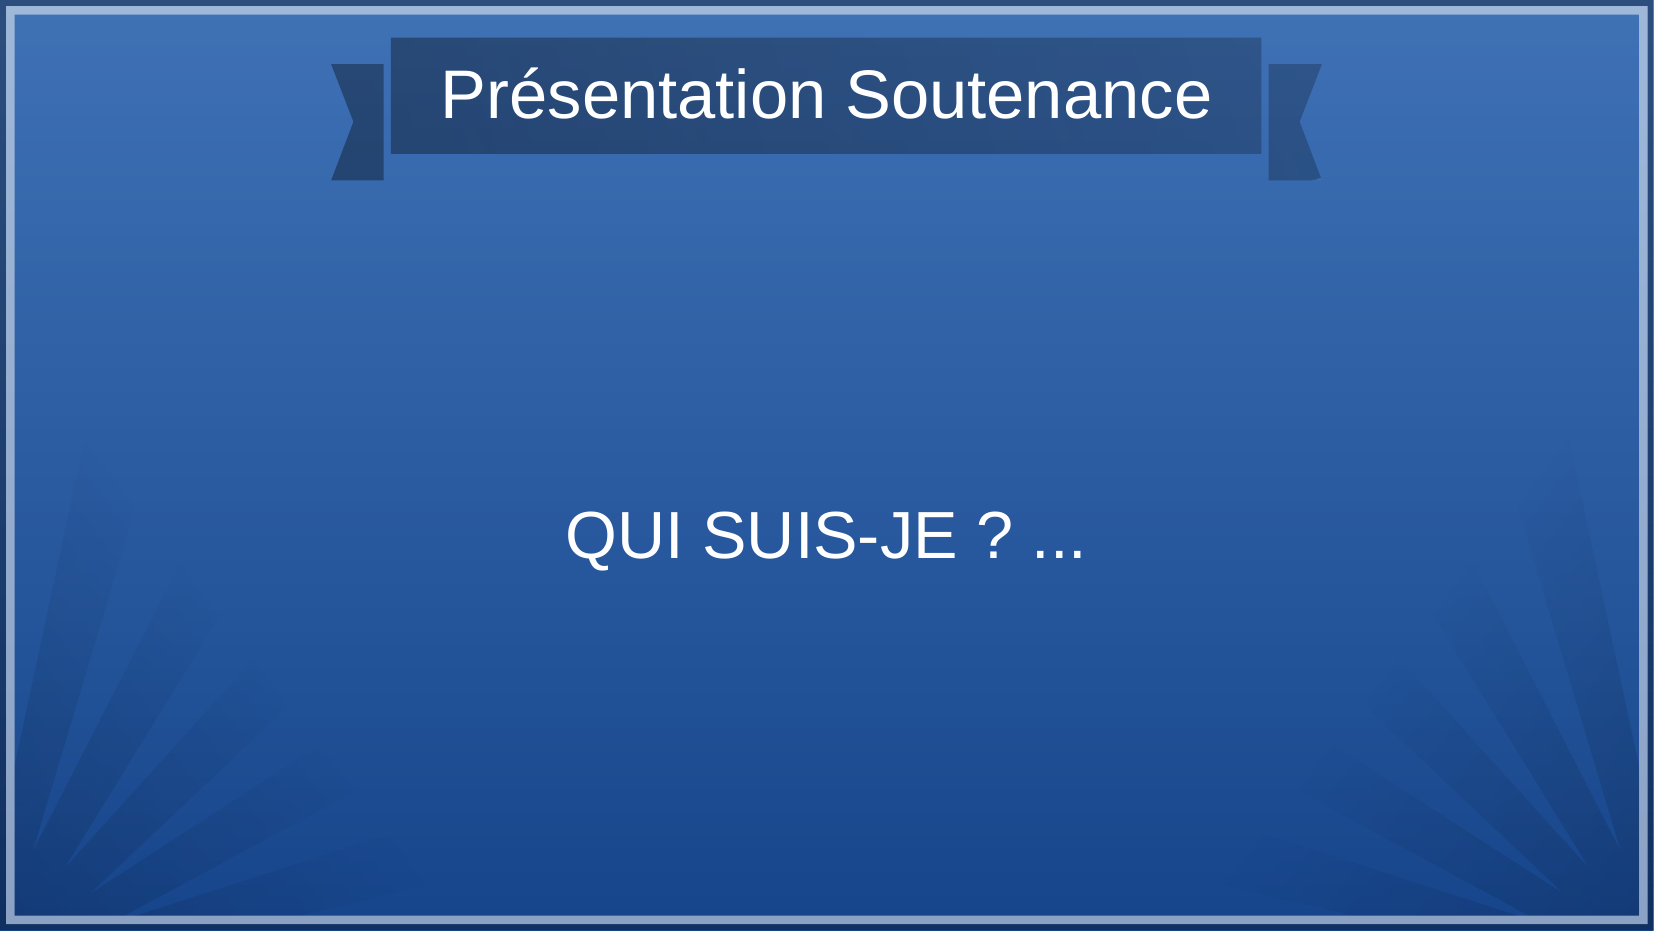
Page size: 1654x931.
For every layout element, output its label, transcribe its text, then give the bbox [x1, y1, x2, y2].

title Présentation Soutenance [389, 35, 1264, 154]
subtitle QUI SUIS-JE ? ... [82, 224, 1571, 848]
